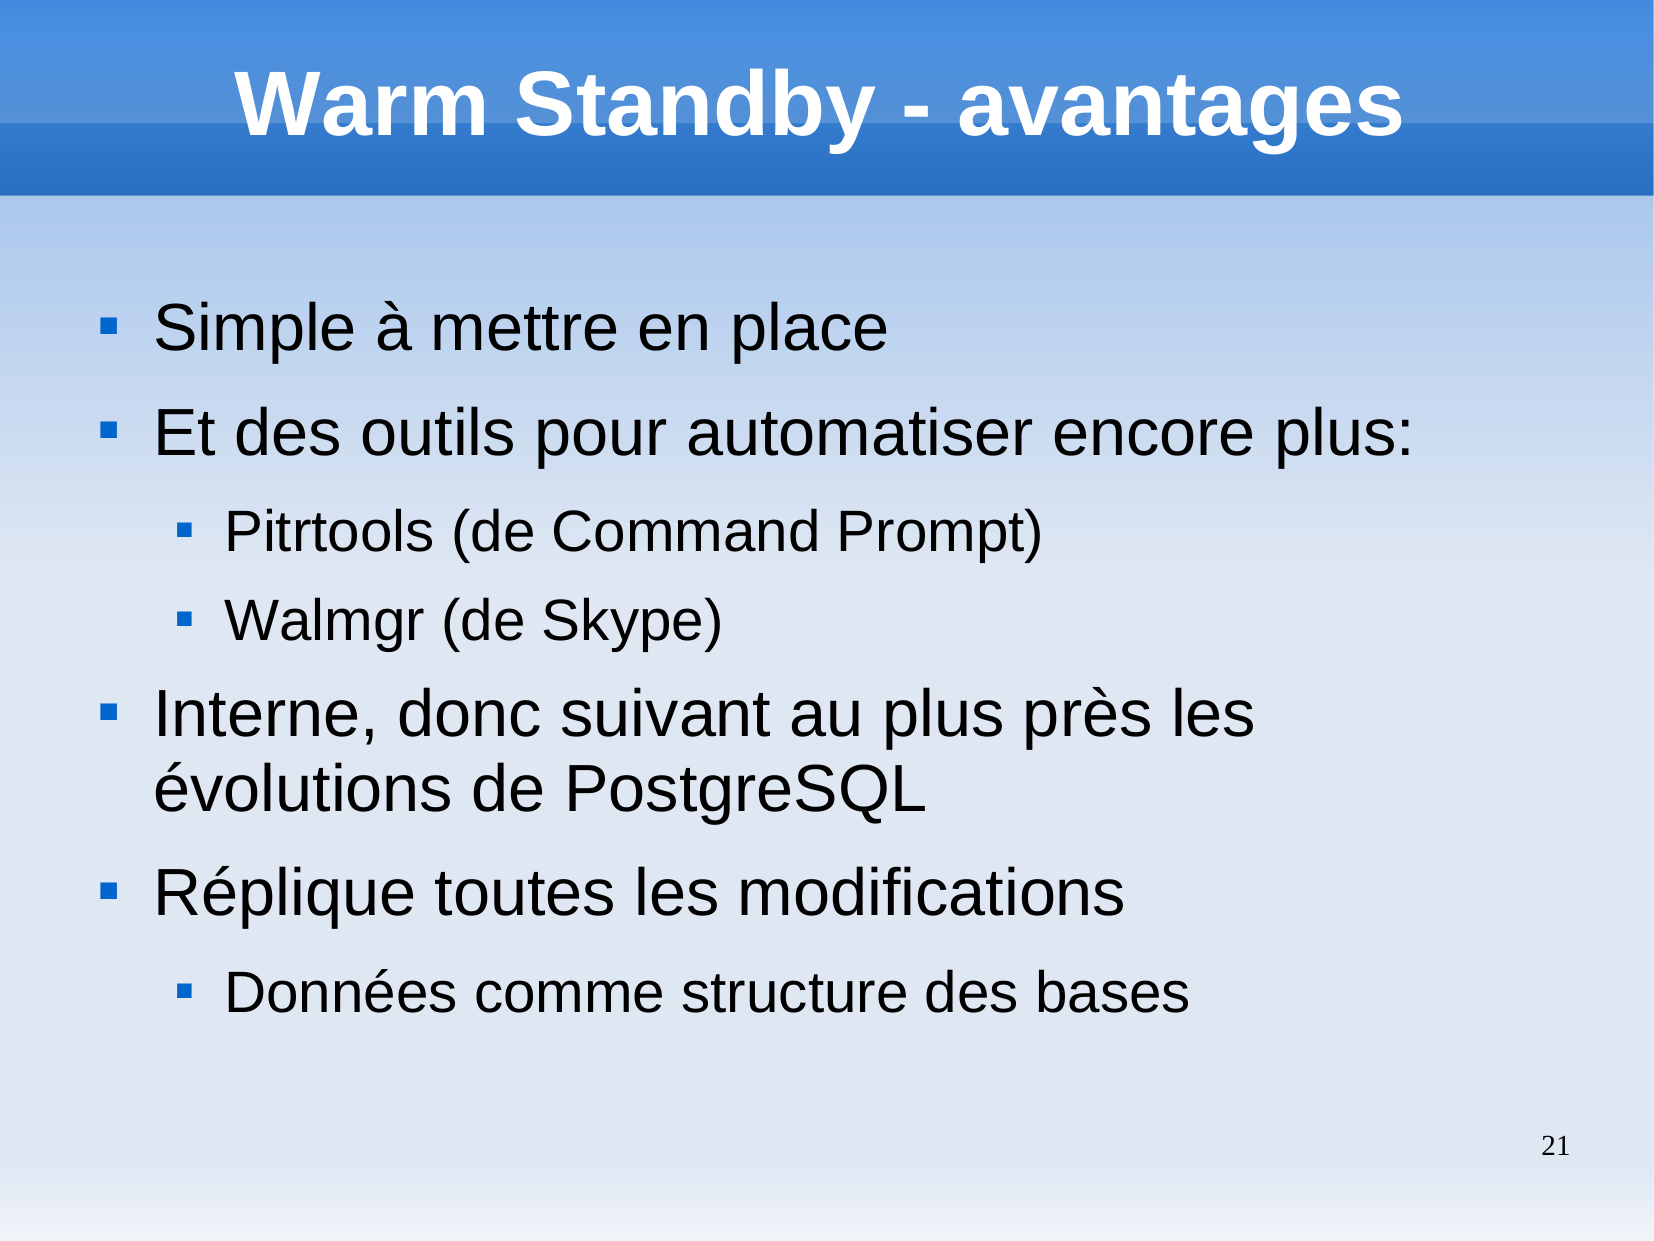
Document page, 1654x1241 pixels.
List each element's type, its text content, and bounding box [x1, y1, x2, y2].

list Simple à mettre en place Et des outils pour automatiser encore plus: Pitrtools (de Command Prompt) Walmgr (de Skype) Interne, donc suivant au plus près les évolutions de PostgreSQL Réplique toutes les modifications Données comme structure des bases [82, 290, 1571, 1094]
picture [0, 0, 1654, 1241]
title Warm Standby - avantages [76, 7, 1565, 200]
